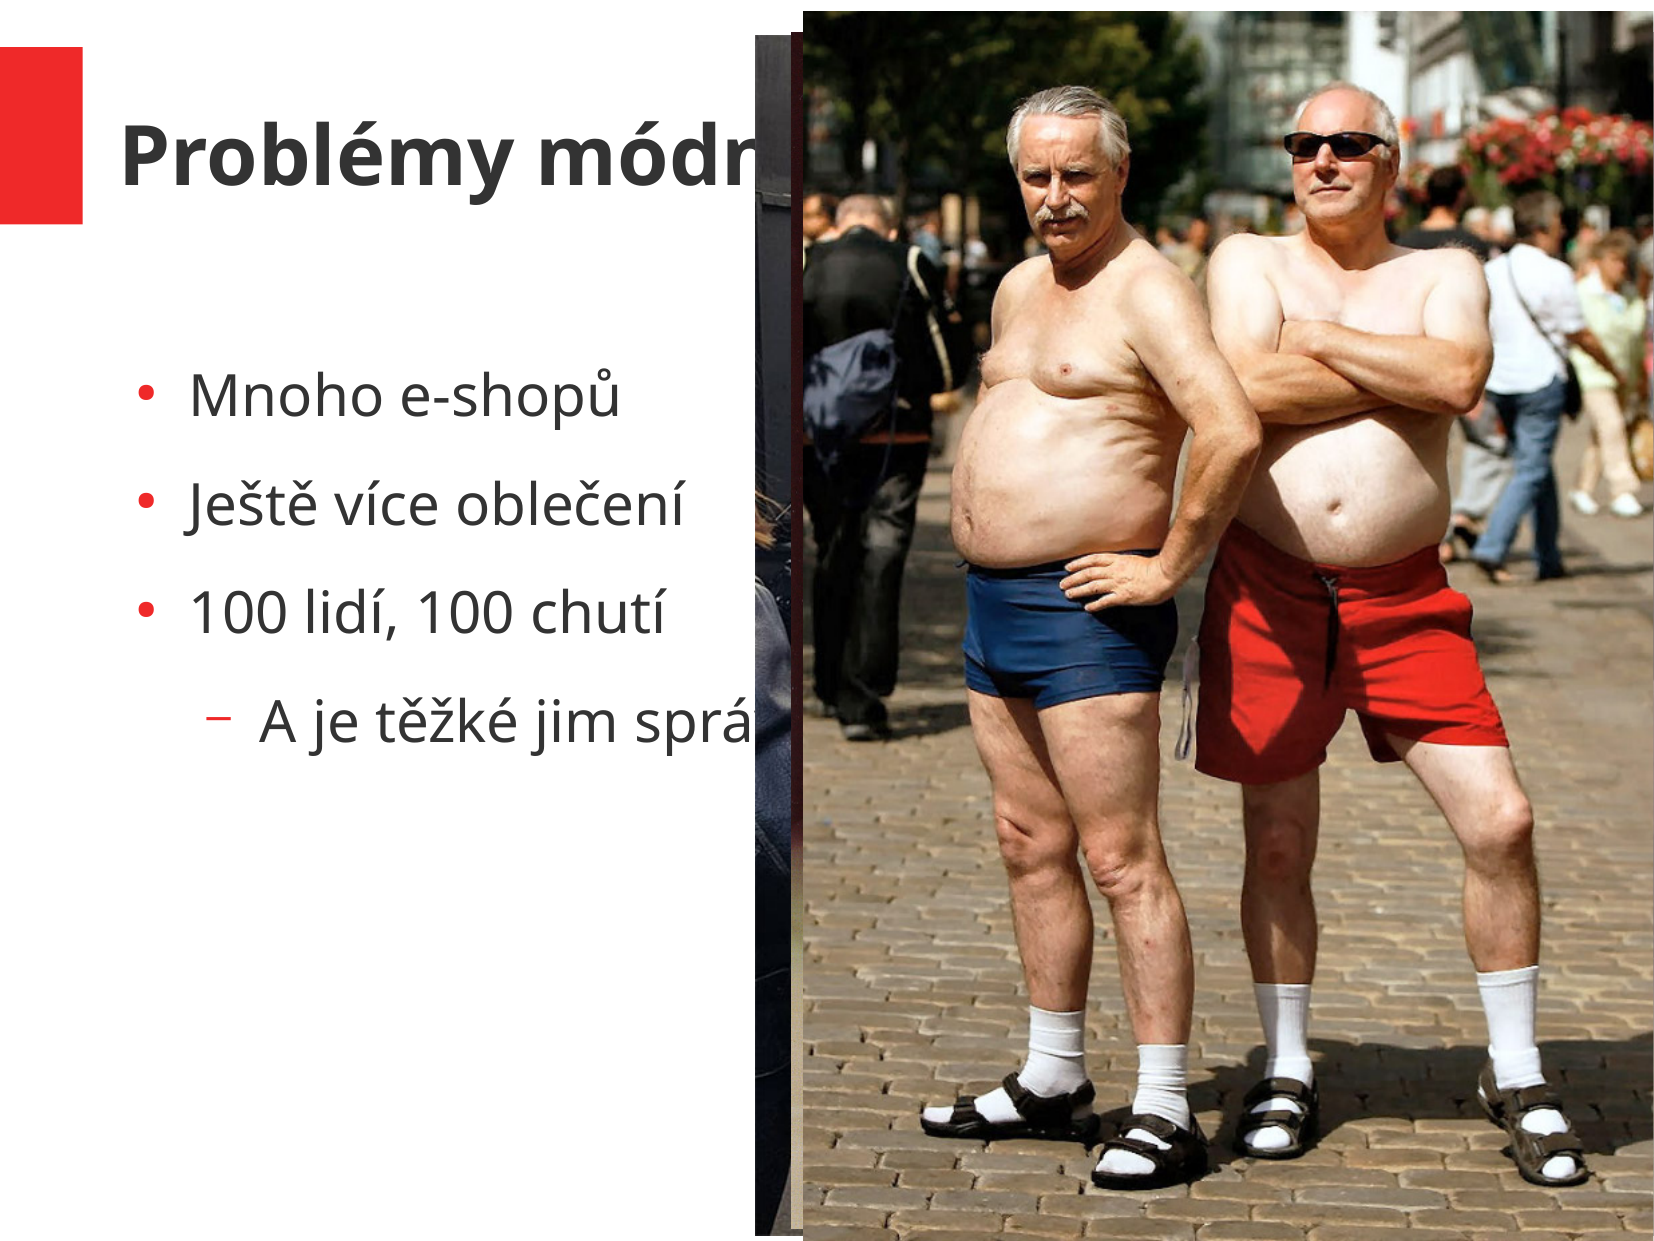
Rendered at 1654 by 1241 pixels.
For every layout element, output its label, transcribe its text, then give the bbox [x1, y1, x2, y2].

title Problémy módního doporučování [118, 49, 755, 257]
picture [755, 11, 1654, 1241]
list Mnoho e-shopů Ještě více oblečení 100 lidí, 100 chutí A je těžké jim správně doporučit [118, 354, 755, 1074]
